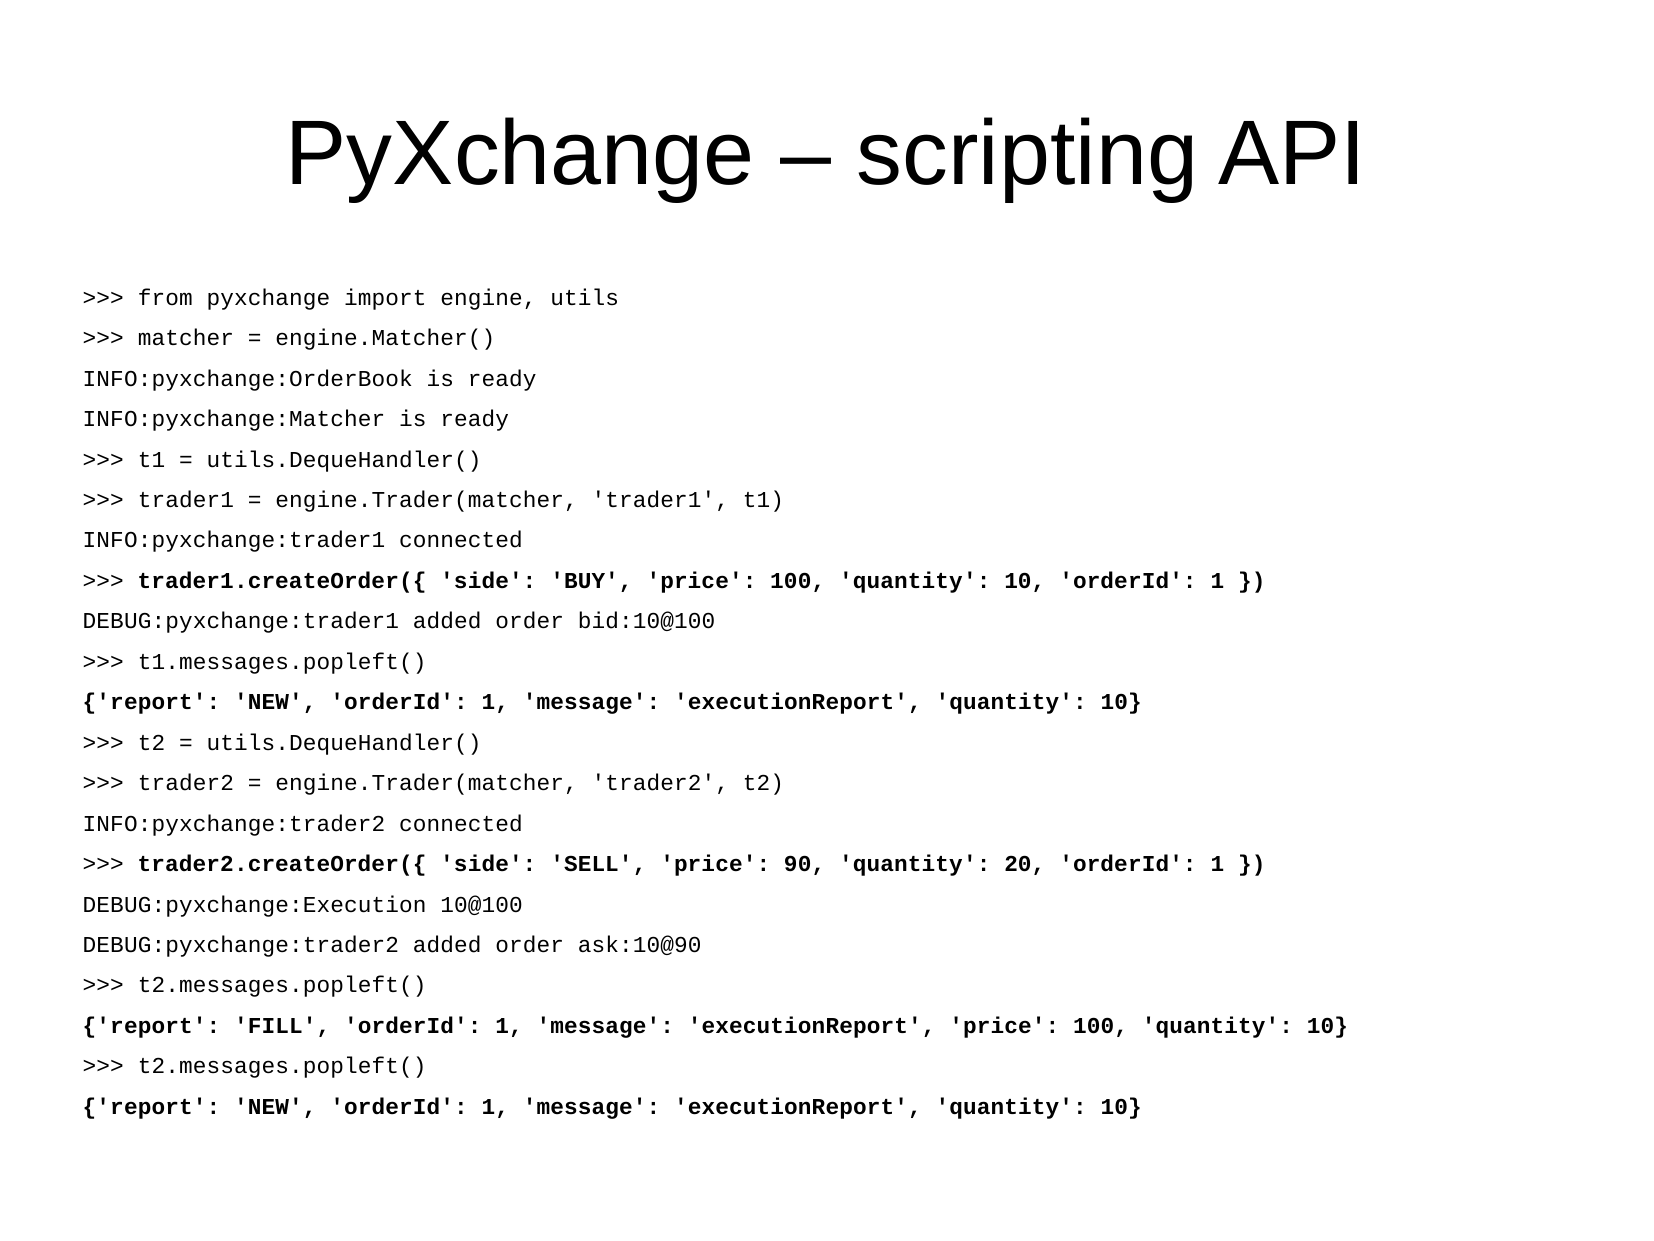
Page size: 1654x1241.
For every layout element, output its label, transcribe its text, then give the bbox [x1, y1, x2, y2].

list >>> from pyxchange import engine, utils >>> matcher = engine.Matcher() INFO:pyxchange:OrderBook is ready INFO:pyxchange:Matcher is ready >>> t1 = utils.DequeHandler() >>> trader1 = engine.Trader(matcher, 'trader1', t1) INFO:pyxchange:trader1 connected >>> trader1.createOrder({ 'side': 'BUY', 'price': 100, 'quantity': 10, 'orderId': 1 }) DEBUG:pyxchange:trader1 added order bid:10@100 >>> t1.messages.popleft() {'report': 'NEW', 'orderId': 1, 'message': 'executionReport', 'quantity': 10} >>> t2 = utils.DequeHandler() >>> trader2 = engine.Trader(matcher, 'trader2', t2) INFO:pyxchange:trader2 connected >>> trader2.createOrder({ 'side': 'SELL', 'price': 90, 'quantity': 20, 'orderId': 1 }) DEBUG:pyxchange:Execution 10@100 DEBUG:pyxchange:trader2 added order ask:10@90 >>> t2.messages.popleft() {'report': 'FILL', 'orderId': 1, 'message': 'executionReport', 'price': 100, 'quantity': 10} >>> t2.messages.popleft() {'report': 'NEW', 'orderId': 1, 'message': 'executionReport', 'quantity': 10} [82, 256, 1571, 1126]
title PyXchange – scripting API [82, 49, 1571, 256]
